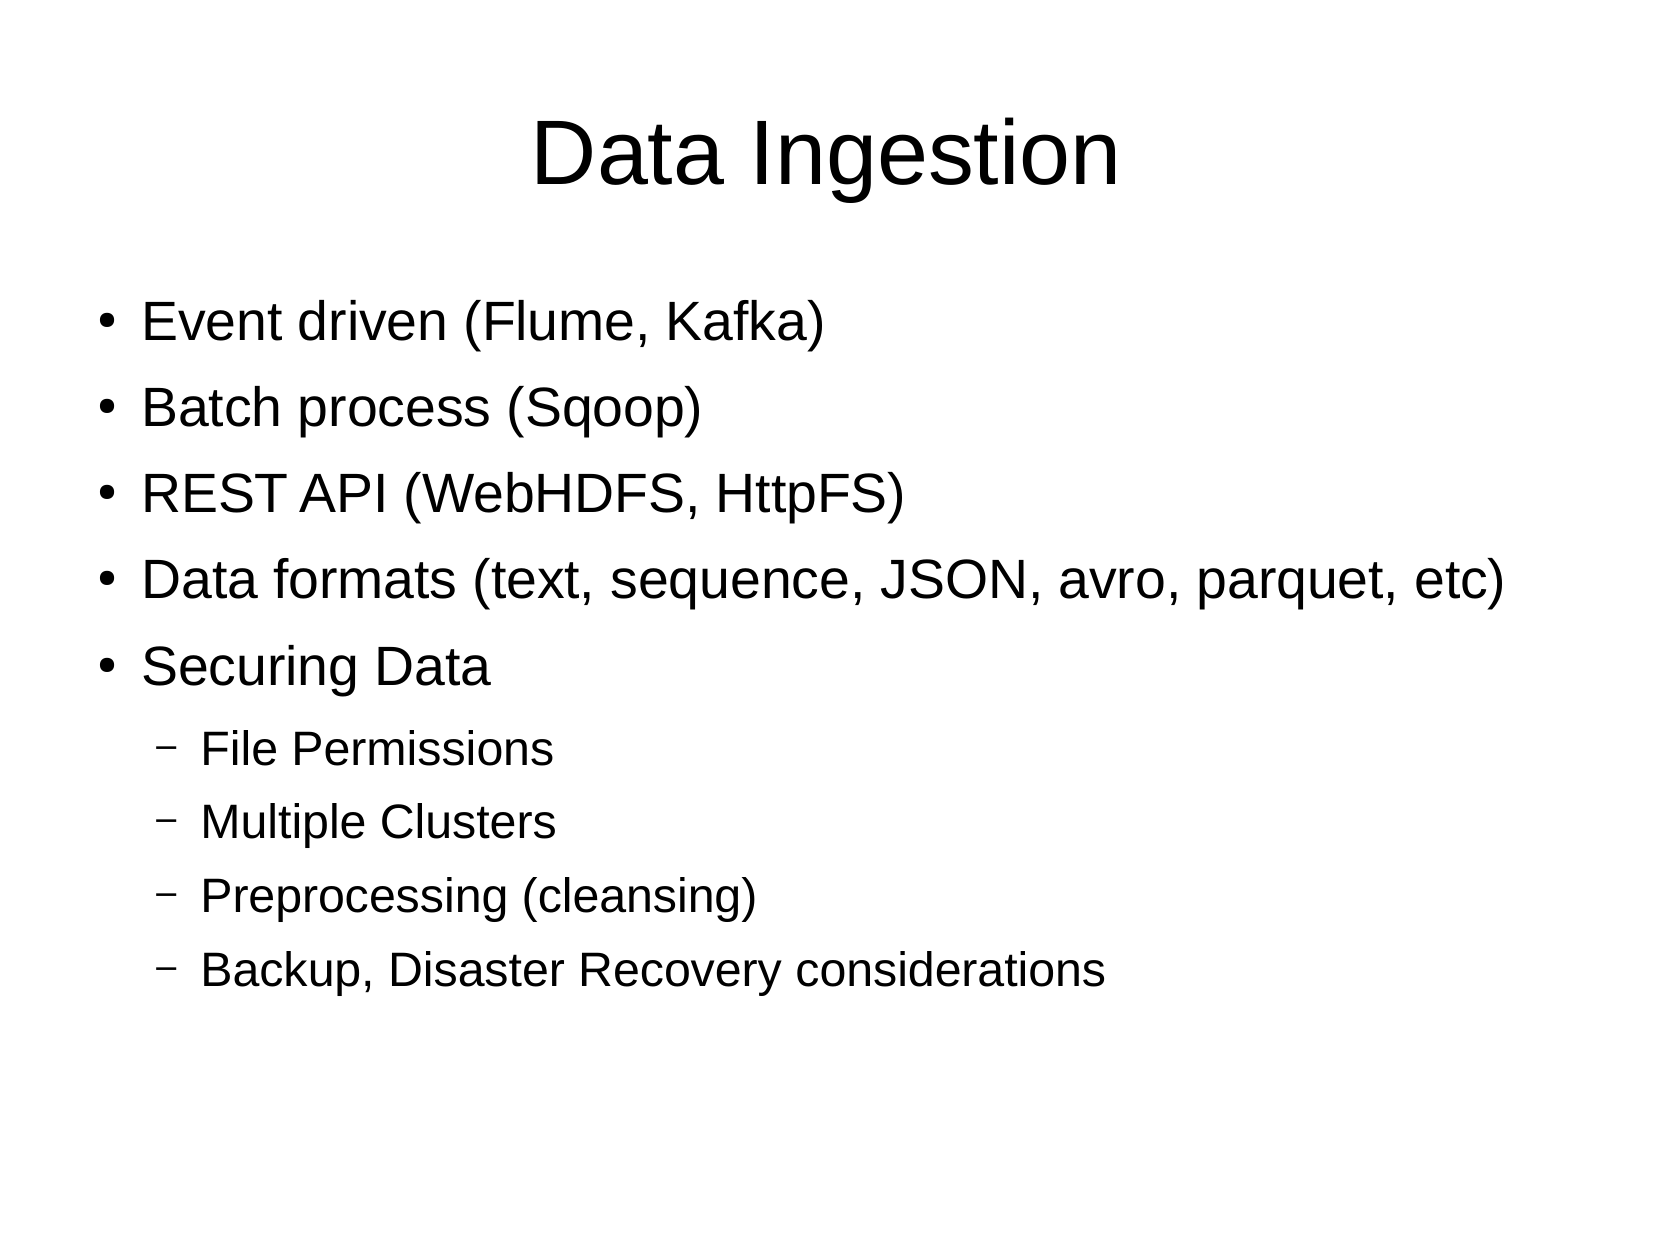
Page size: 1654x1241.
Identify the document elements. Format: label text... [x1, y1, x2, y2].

title Data Ingestion [82, 49, 1571, 257]
list Event driven (Flume, Kafka) Batch process (Sqoop) REST API (WebHDFS, HttpFS) Data formats (text, sequence, JSON, avro, parquet, etc) Securing Data File Permissions Multiple Clusters Preprocessing (cleansing) Backup, Disaster Recovery considerations [82, 290, 1571, 1010]
